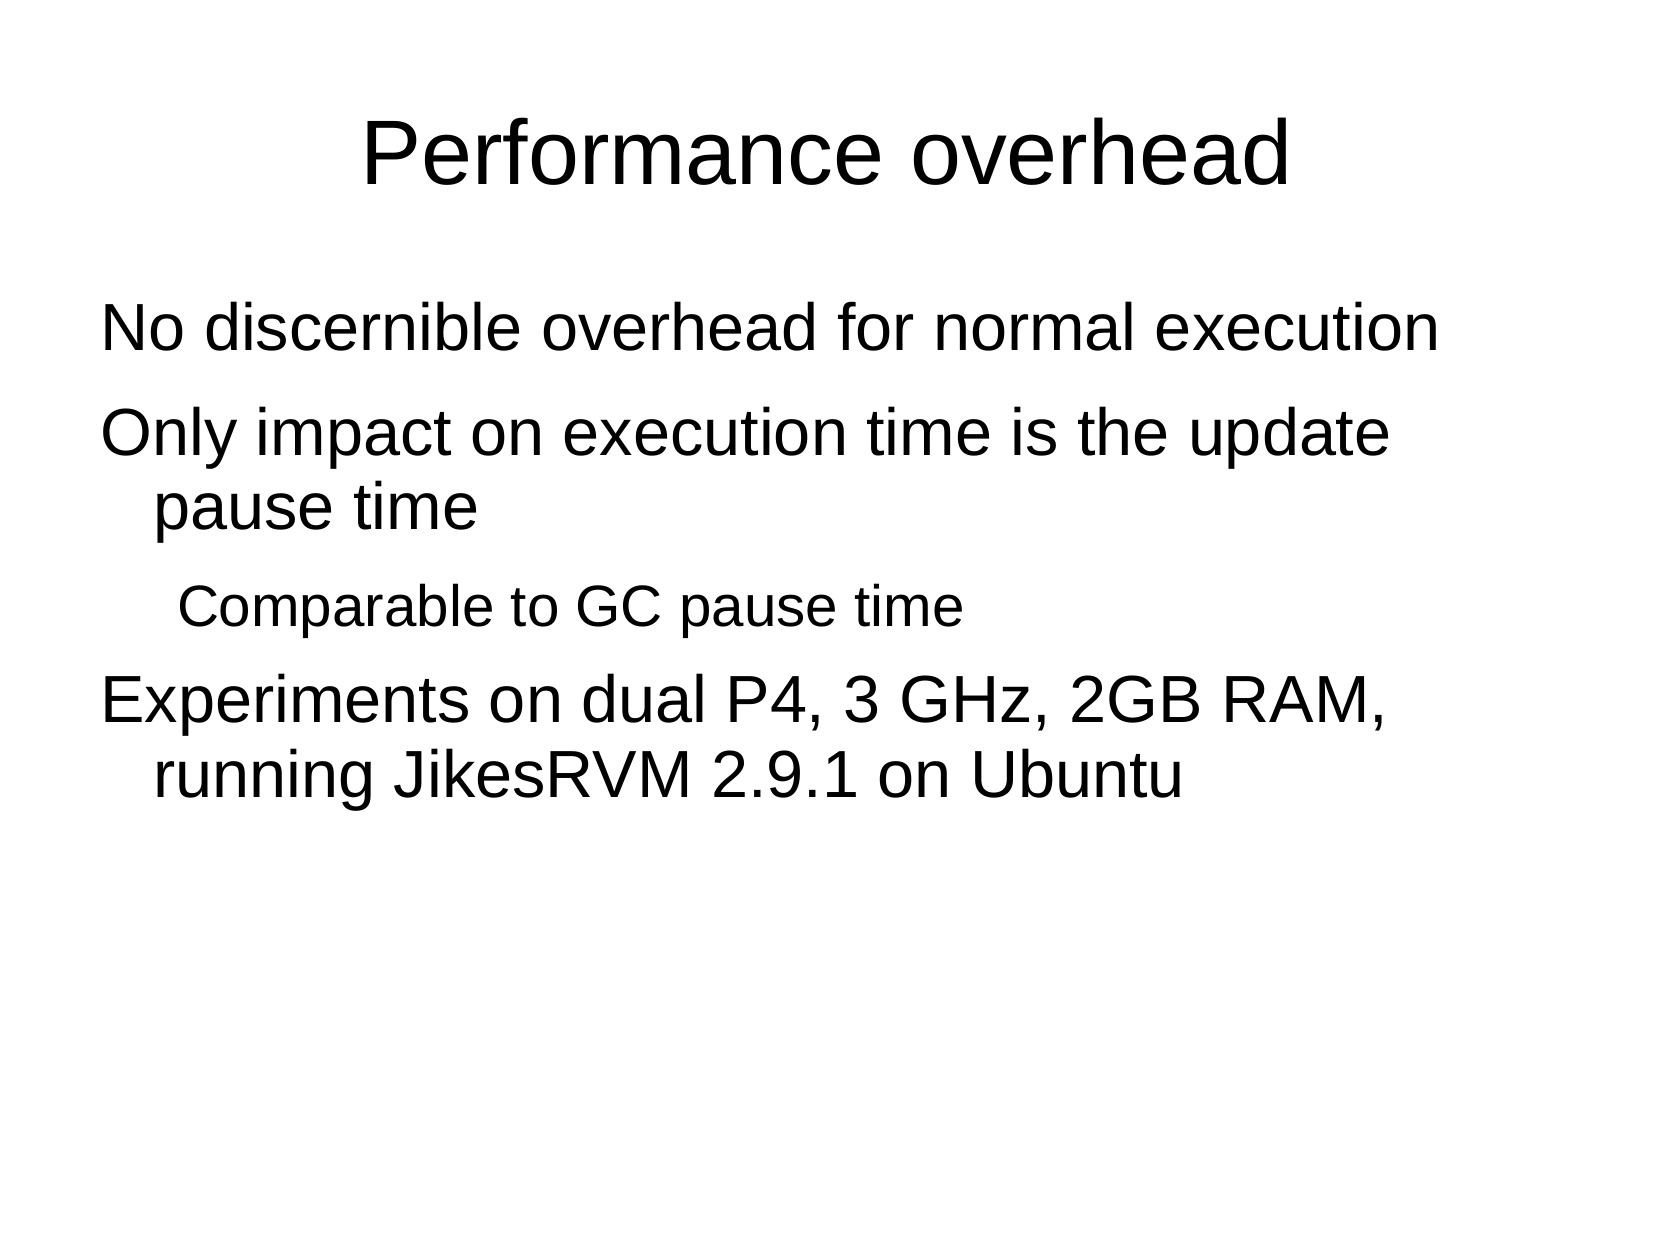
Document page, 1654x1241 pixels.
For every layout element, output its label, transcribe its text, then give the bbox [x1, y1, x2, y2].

list No discernible overhead for normal execution Only impact on execution time is the update pause time Comparable to GC pause time Experiments on dual P4, 3 GHz, 2GB RAM, running JikesRVM 2.9.1 on Ubuntu [82, 290, 1571, 1094]
title Performance overhead [82, 56, 1571, 250]
